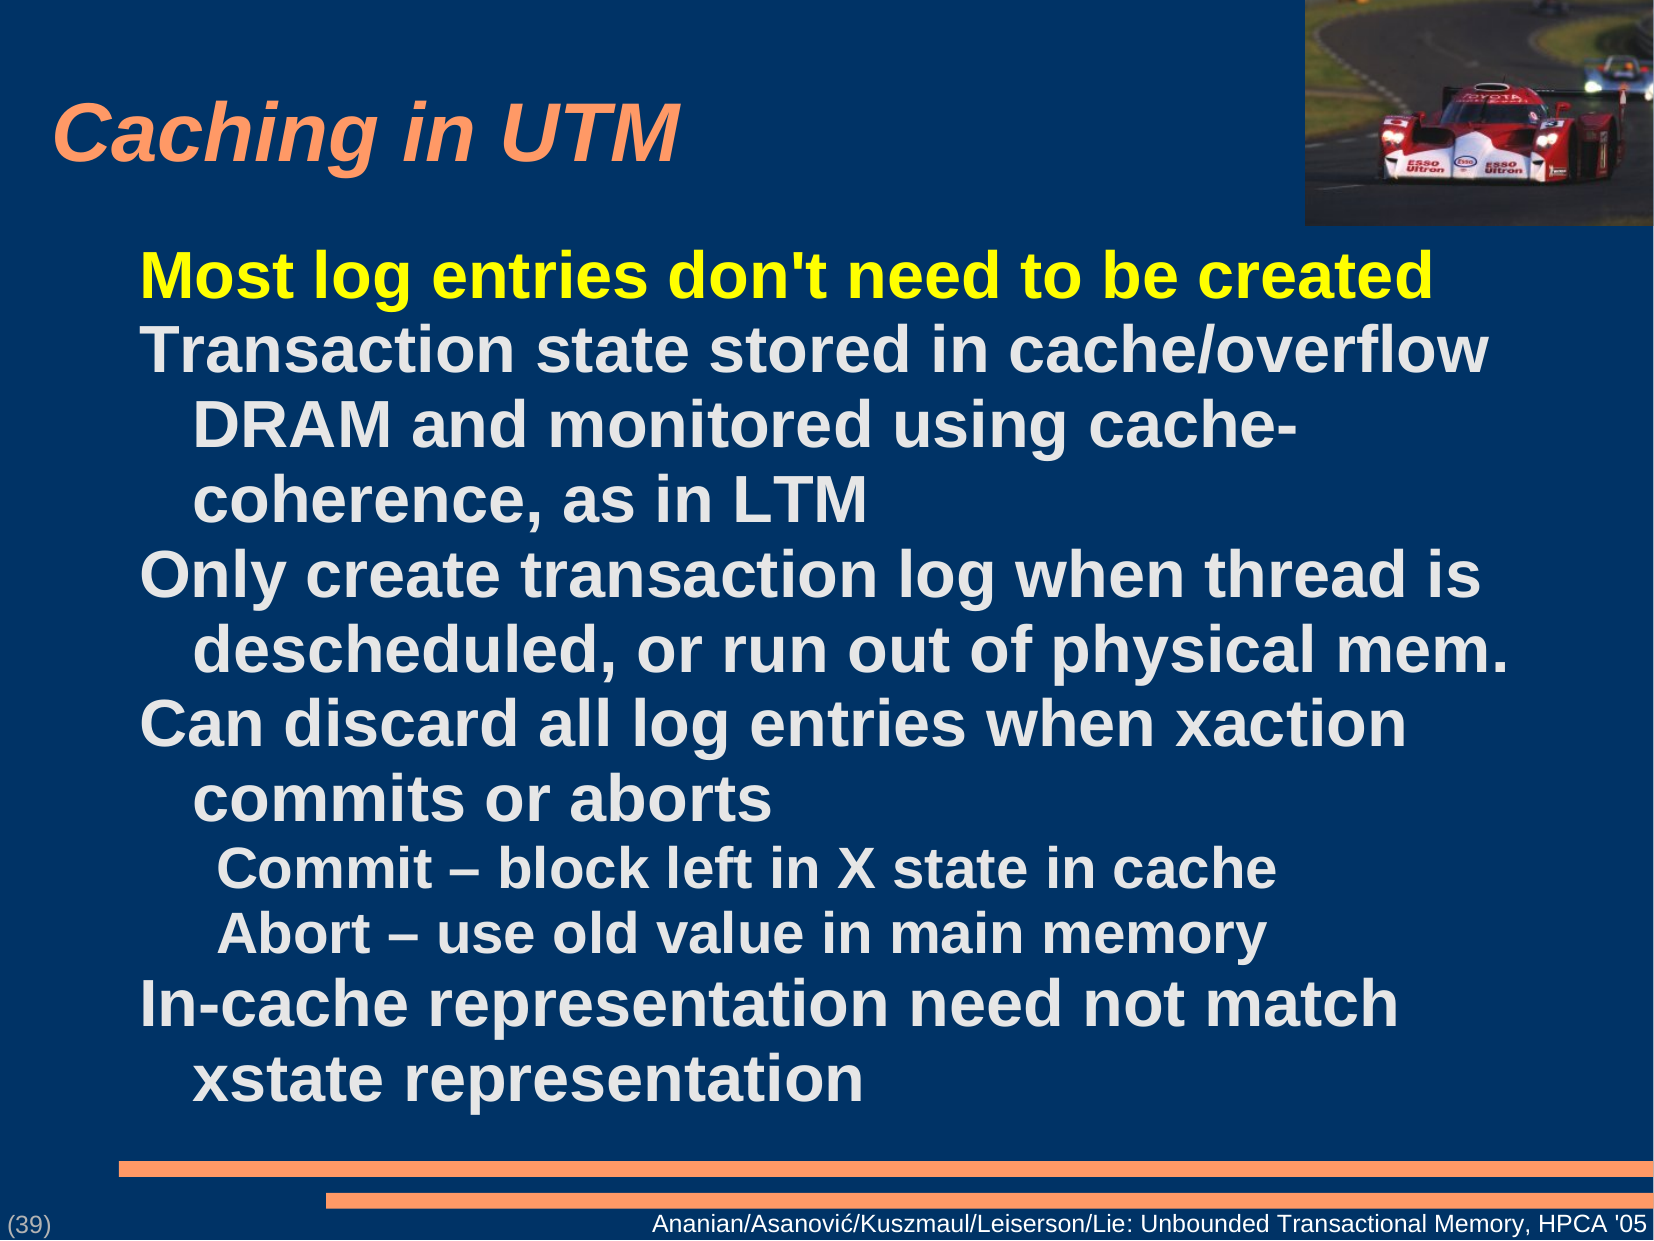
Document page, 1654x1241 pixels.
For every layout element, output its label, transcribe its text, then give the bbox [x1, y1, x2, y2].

list Most log entries don't need to be created Transaction state stored in cache/overflow DRAM and monitored using cache-coherence, as in LTM Only create transaction log when thread is descheduled, or run out of physical mem. Can discard all log entries when xaction commits or aborts Commit – block left in X state in cache Abort – use old value in main memory In-cache representation need not match xstate representation [121, 237, 1561, 1132]
title Caching in UTM [51, 28, 1600, 236]
picture [1305, 0, 1654, 226]
